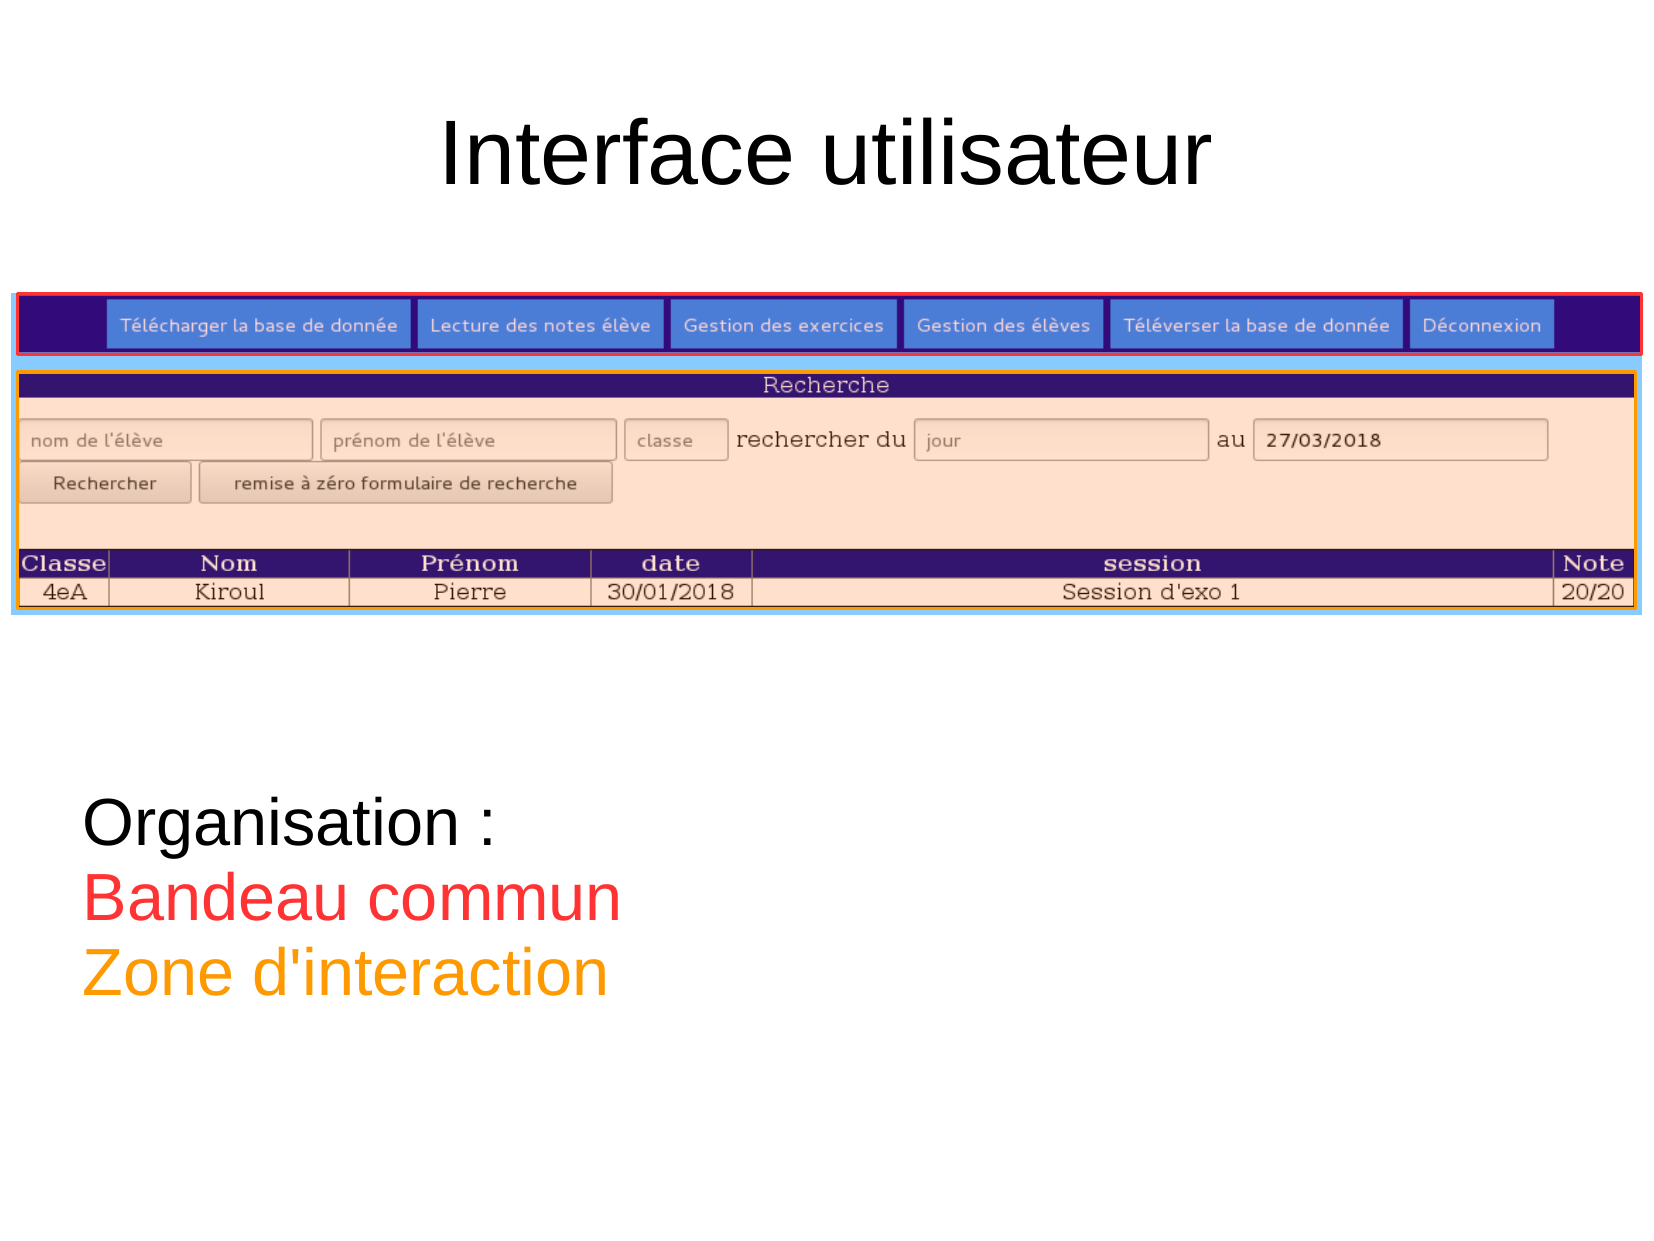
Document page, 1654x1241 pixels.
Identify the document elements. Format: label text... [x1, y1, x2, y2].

title Interface utilisateur [82, 49, 1571, 257]
subtitle Organisation : Bandeau commun Zone d'interaction [82, 625, 1571, 1010]
text_box [17, 372, 1636, 609]
text_box [17, 293, 1642, 355]
picture [11, 293, 1642, 615]
